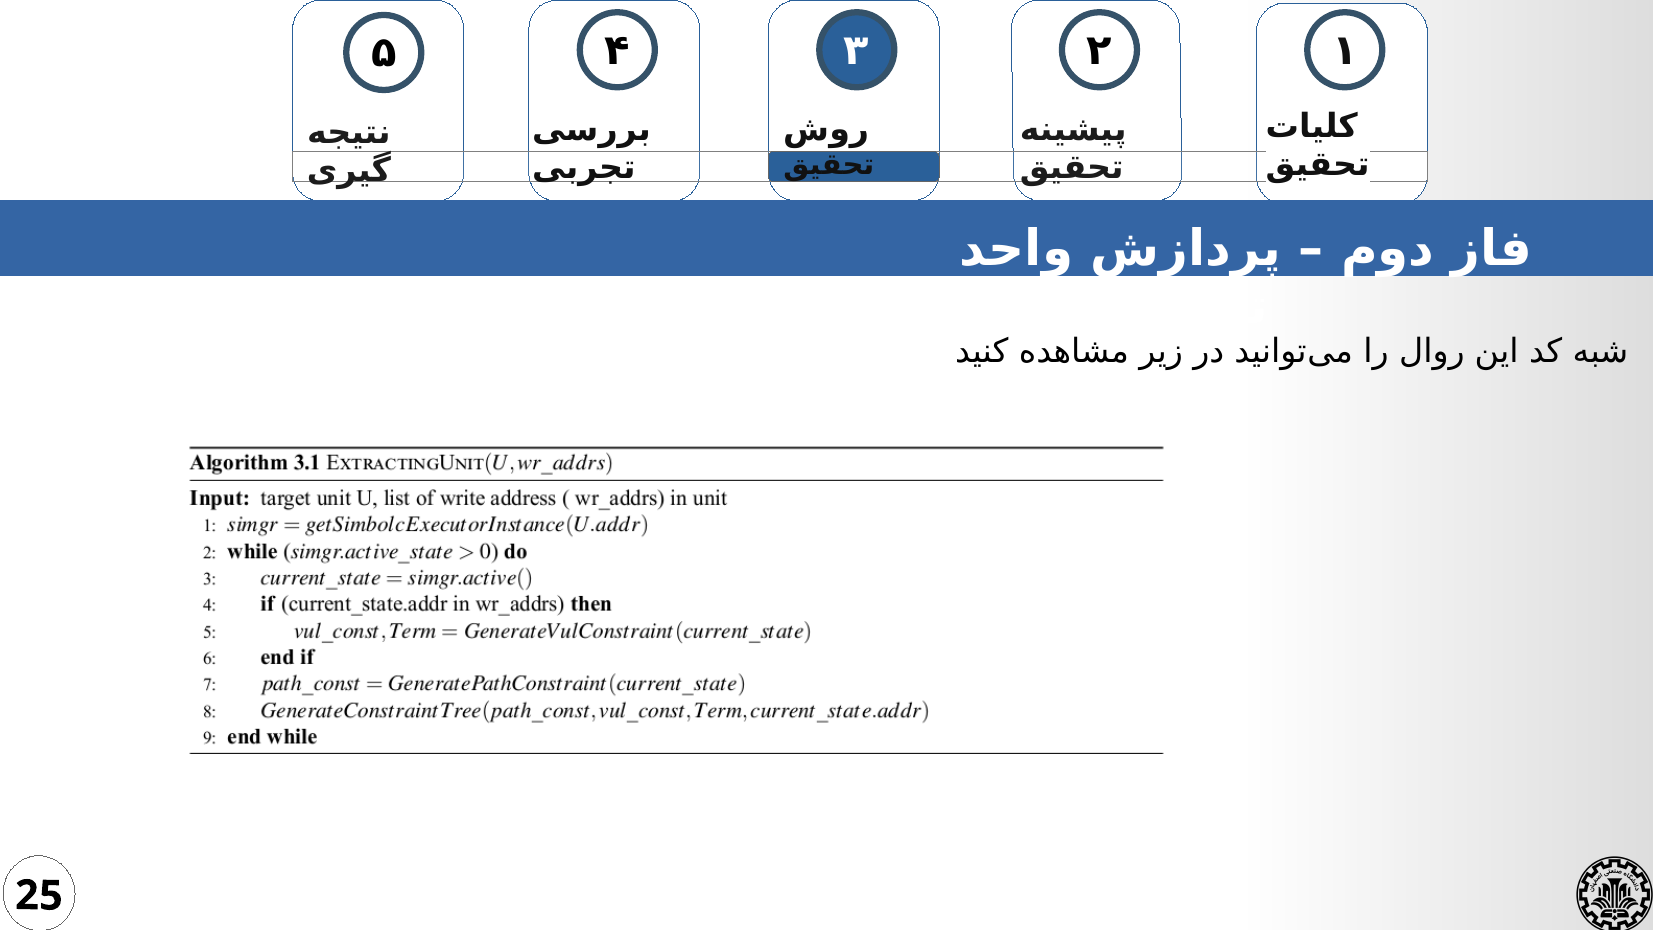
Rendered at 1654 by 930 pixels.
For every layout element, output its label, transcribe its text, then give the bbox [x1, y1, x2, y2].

text_box ۲ [1061, 12, 1137, 88]
text_box [1011, 0, 1181, 101]
text_box شبه کد این روال را می‌توانید در زیر مشاهده کنید [930, 323, 1505, 406]
text_box فاز دوم – پردازش واحد تست(ادامه.) [945, 211, 1636, 327]
text_box 25 [3, 855, 76, 930]
text_box ۱ [1307, 12, 1383, 88]
text_box نتیجه گیری [292, 104, 488, 154]
picture [180, 438, 1171, 755]
text_box ۳ [819, 12, 895, 88]
text_box [768, 0, 940, 101]
text_box [1256, 3, 1428, 99]
text_box [0, 148, 1653, 276]
text_box کلیات تحقیق [1250, 99, 1446, 148]
text_box ۴ [579, 12, 655, 88]
text_box [292, 0, 464, 104]
text_box روش تحقیق [768, 101, 964, 151]
text_box پیشینه تحقیق [1005, 101, 1195, 151]
text_box بررسی تجربی [517, 101, 713, 151]
text_box ۵ [346, 14, 422, 91]
text_box [528, 0, 700, 101]
picture [1575, 855, 1653, 930]
